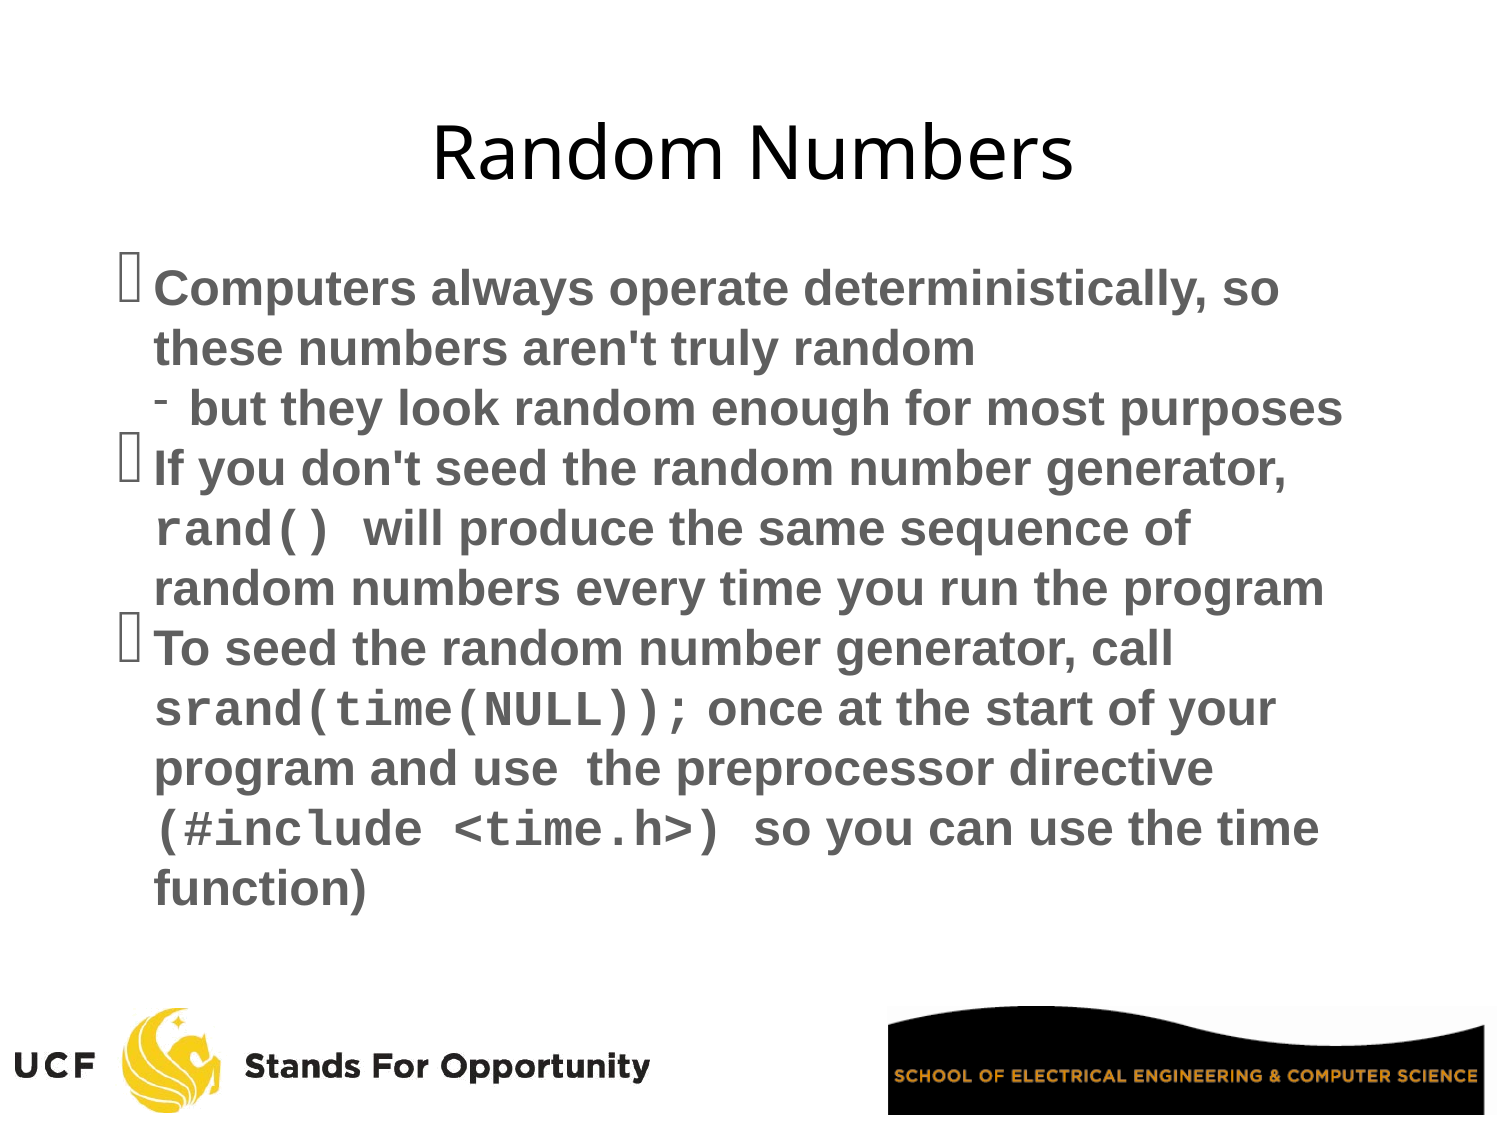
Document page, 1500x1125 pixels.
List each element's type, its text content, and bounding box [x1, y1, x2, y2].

picture [15, 1008, 650, 1113]
text_box Computers always operate deterministically, so these numbers aren't truly random but they look random enough for most purposes If you don't seed the random number generator, rand() will produce the same sequence of random numbers every time you run the program To seed the random number generator, call srand(time(NULL)); once at the start of your program and use the preprocessor directive (#include <time.h>) so you can use the time function) [103, 247, 1403, 1038]
text_box Random Numbers [79, 52, 1427, 248]
picture [887, 1006, 1497, 1115]
